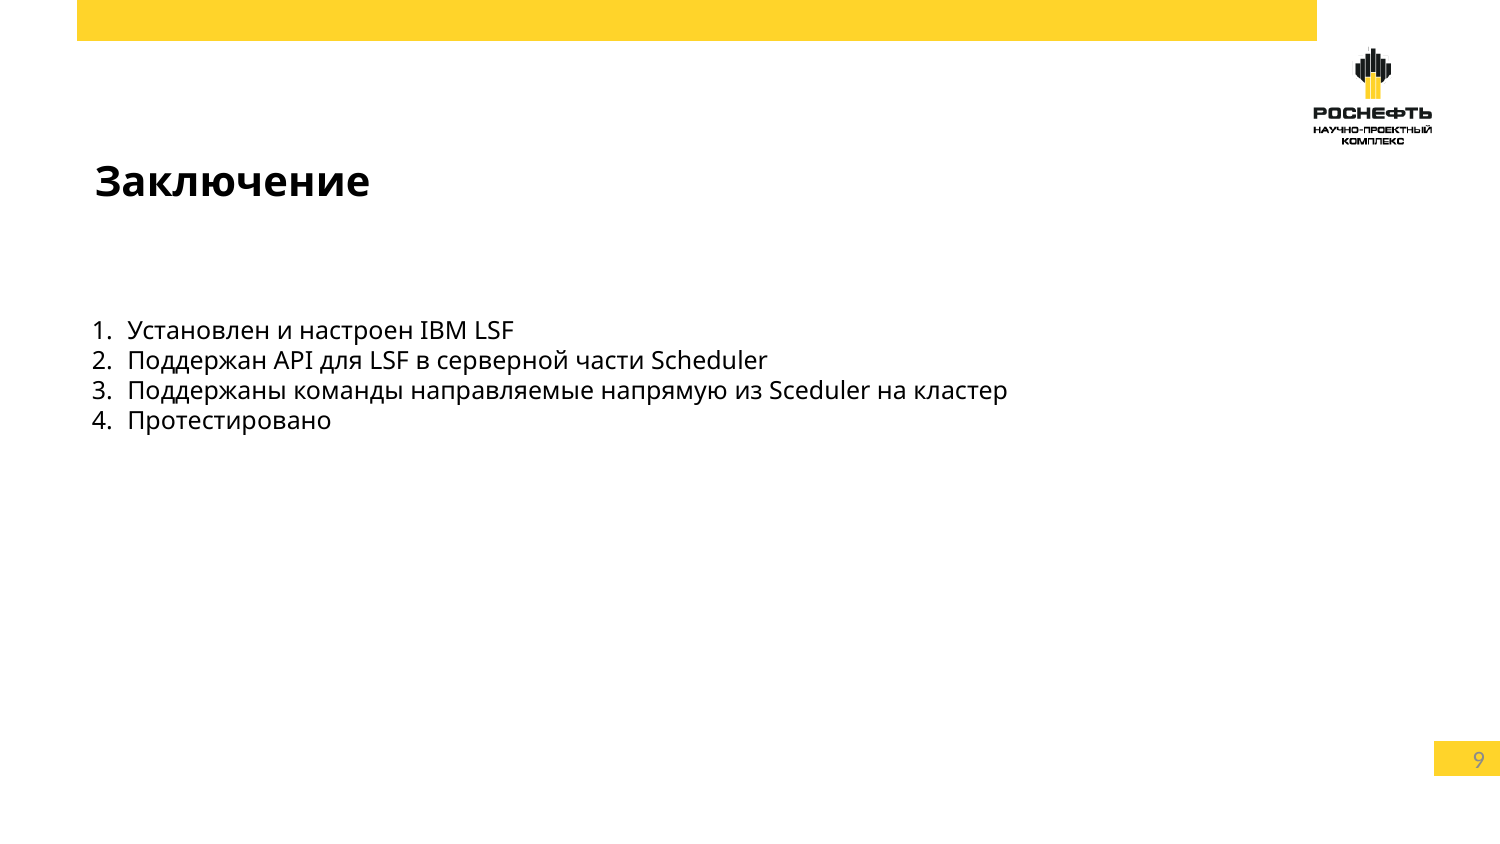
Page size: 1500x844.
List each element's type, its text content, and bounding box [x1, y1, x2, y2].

text_box Заключение [79, 147, 999, 264]
picture [1269, 0, 1500, 236]
text_box Установлен и настроен IBM LSF Поддержан API для LSF в серверной части Scheduler Поддержаны команды направляемые напрямую из Sceduler на кластер Протестировано [76, 306, 1426, 502]
